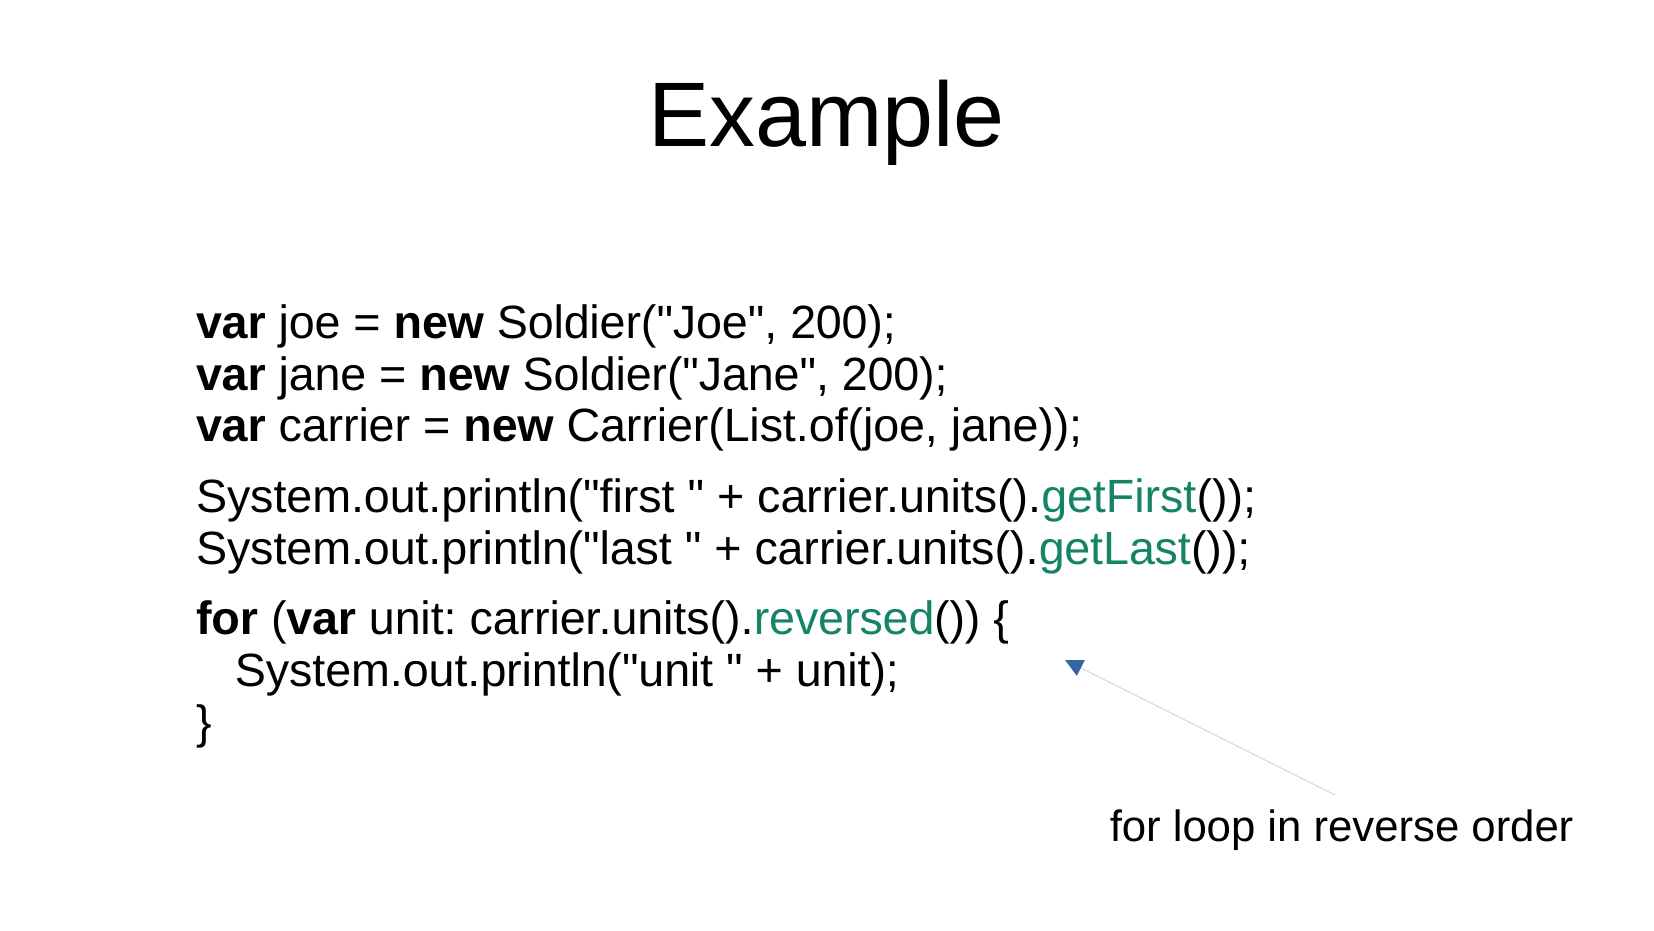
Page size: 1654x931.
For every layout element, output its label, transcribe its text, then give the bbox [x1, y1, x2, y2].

title Example [82, 37, 1571, 193]
text_box for loop in reverse order [1095, 795, 1589, 859]
list var joe = new Soldier("Joe", 200); var jane = new Soldier("Jane", 200); var carrier = new Carrier(List.of(joe, jane)); System.out.println("first " + carrier.units().getFirst()); System.out.println("last " + carrier.units().getLast()); for (var unit: carrier.units().reversed()) { System.out.println("unit " + unit); } [82, 217, 1571, 758]
